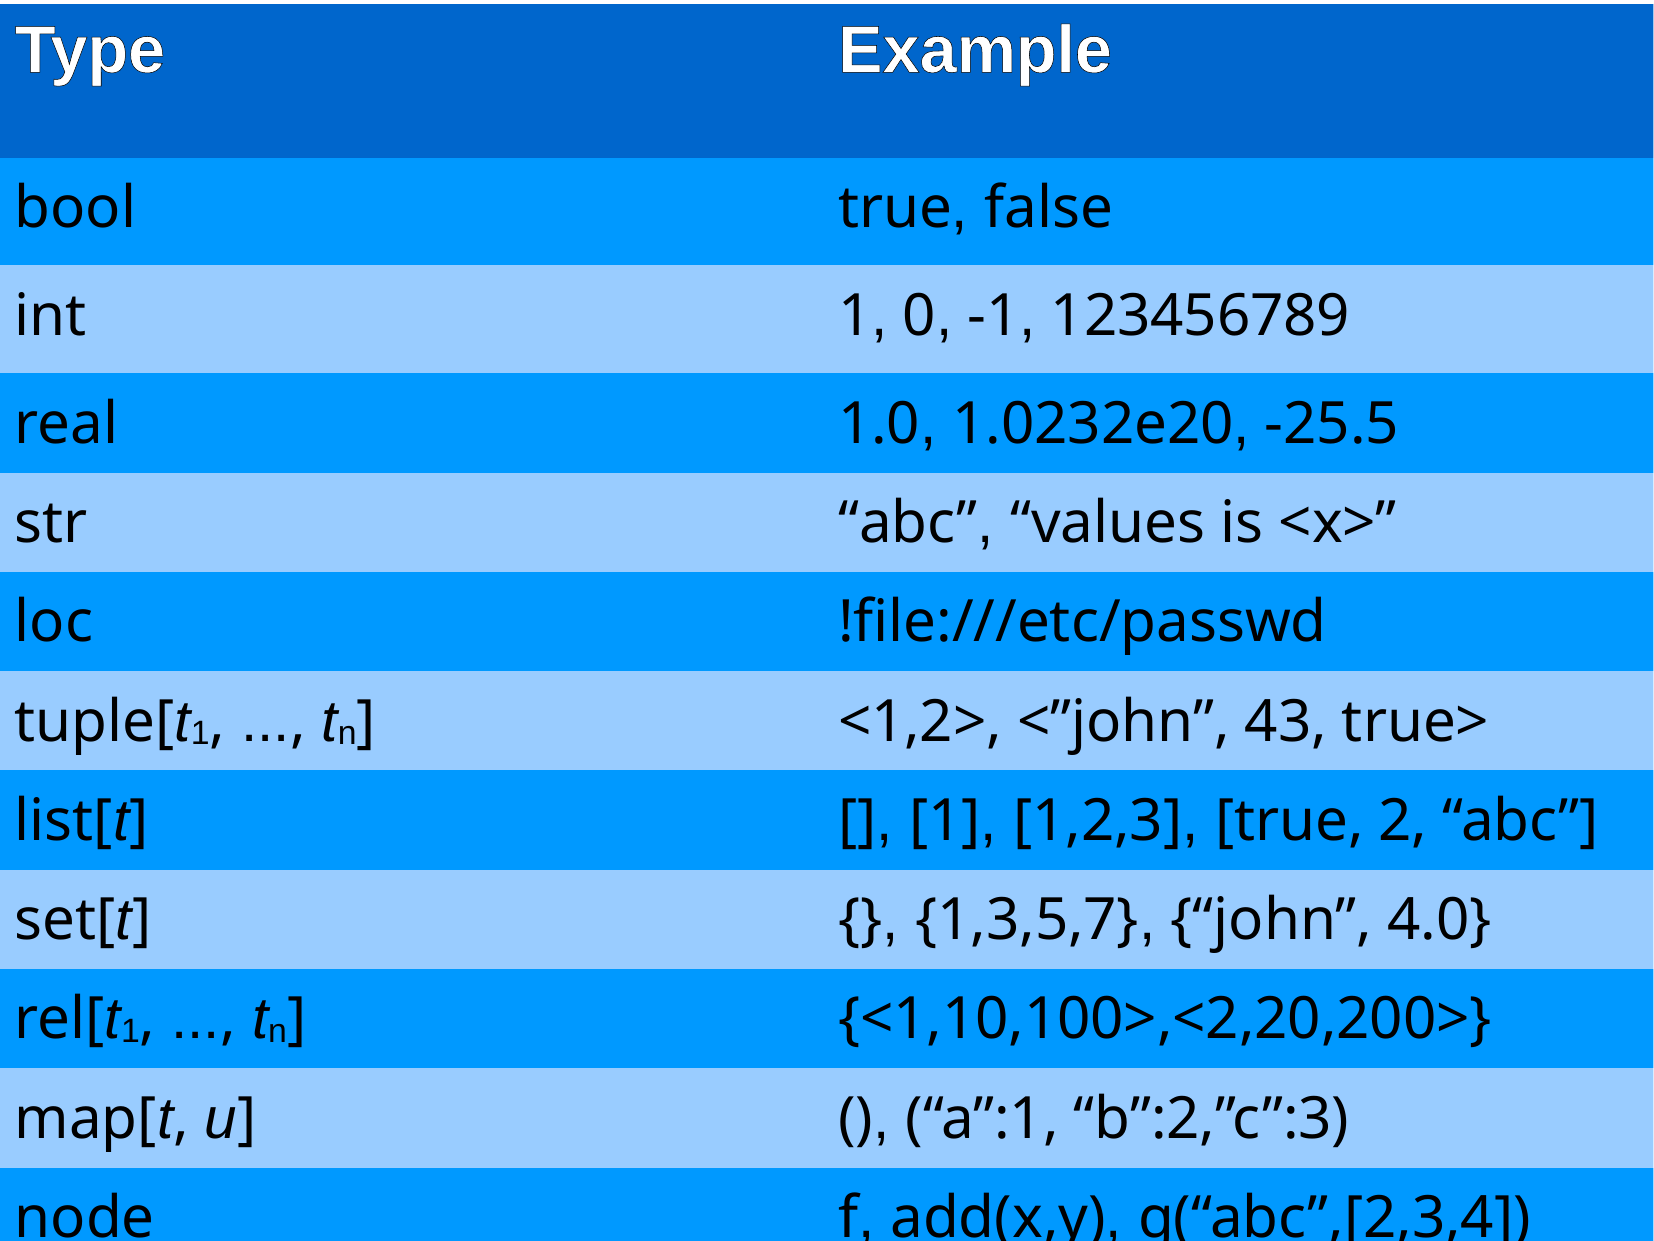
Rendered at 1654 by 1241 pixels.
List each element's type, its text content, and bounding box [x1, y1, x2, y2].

table_cell tuple[t1, ..., tn] [0, 671, 823, 770]
table_cell true, false [823, 158, 1654, 265]
table_header Type [0, 4, 823, 158]
table_cell set[t] [0, 870, 823, 969]
table_cell int [0, 265, 823, 373]
table_cell <1,2>, <”john”, 43, true> [823, 671, 1654, 770]
table_cell loc [0, 572, 823, 671]
table_cell f, add(x,y), g(“abc”,[2,3,4]) [823, 1168, 1654, 1241]
table_cell str [0, 473, 823, 572]
table_cell 1, 0, -1, 123456789 [823, 265, 1654, 373]
table_cell {<1,10,100>,<2,20,200>} [823, 969, 1654, 1068]
table_cell rel[t1, ..., tn] [0, 969, 823, 1068]
table_cell (), (“a”:1, “b”:2,”c”:3) [823, 1068, 1654, 1168]
table_cell real [0, 373, 823, 473]
table_cell bool [0, 158, 823, 265]
table_cell list[t] [0, 770, 823, 870]
table_cell 1.0, 1.0232e20, -25.5 [823, 373, 1654, 473]
table_cell !file:///etc/passwd [823, 572, 1654, 671]
table_cell map[t, u] [0, 1068, 823, 1168]
table_cell node [0, 1168, 823, 1241]
table_cell {}, {1,3,5,7}, {“john”, 4.0} [823, 870, 1654, 969]
table_cell [], [1], [1,2,3], [true, 2, “abc”] [823, 770, 1654, 870]
table_cell “abc”, “values is <x>” [823, 473, 1654, 572]
table_header Example [823, 4, 1654, 158]
